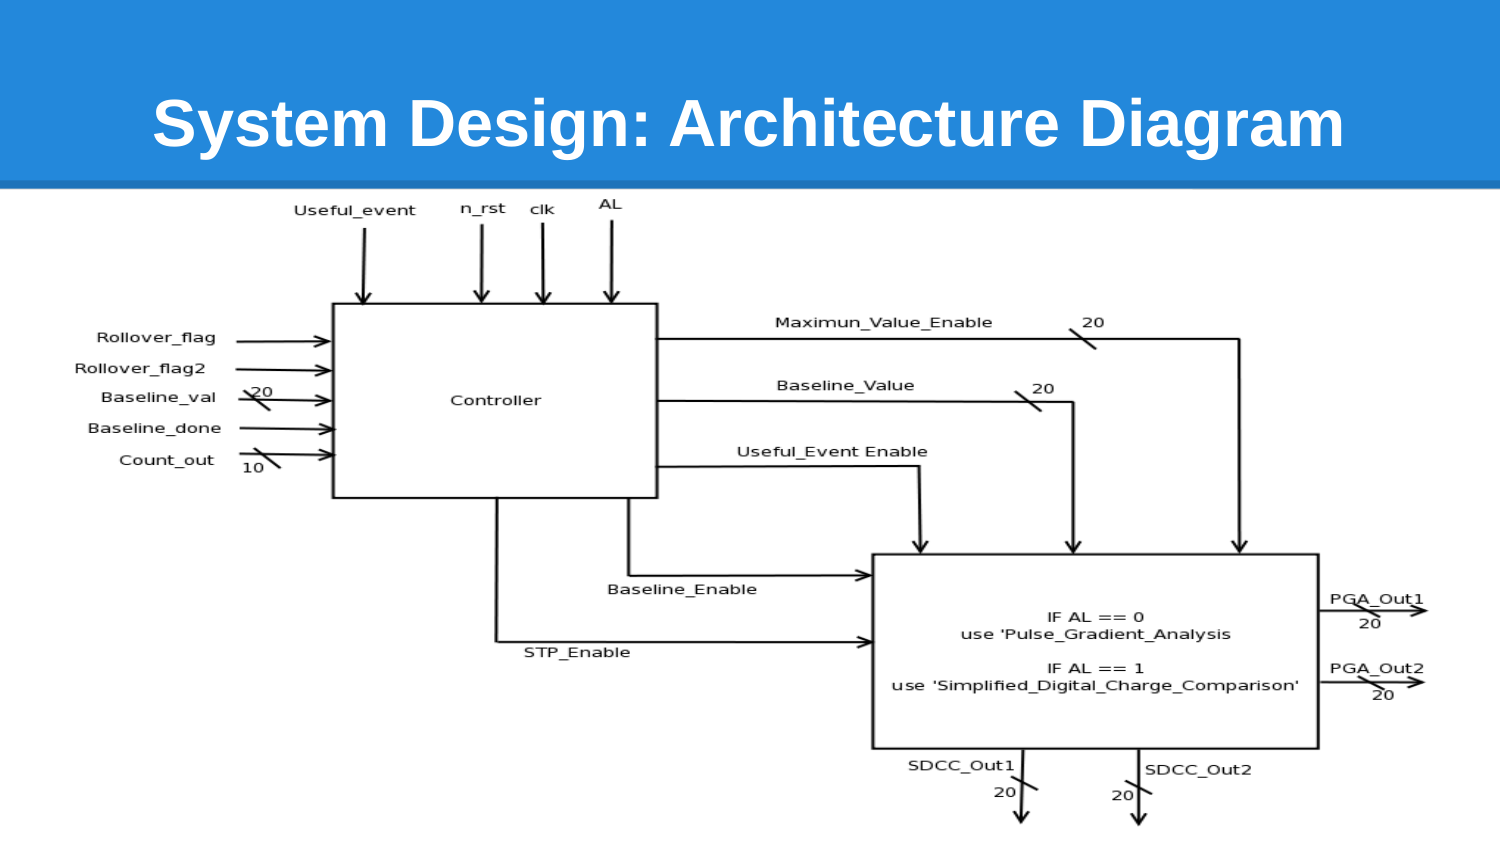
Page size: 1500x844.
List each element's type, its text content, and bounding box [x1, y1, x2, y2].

title System Design: Architecture Diagram [75, 33, 1425, 175]
picture [75, 196, 1432, 828]
